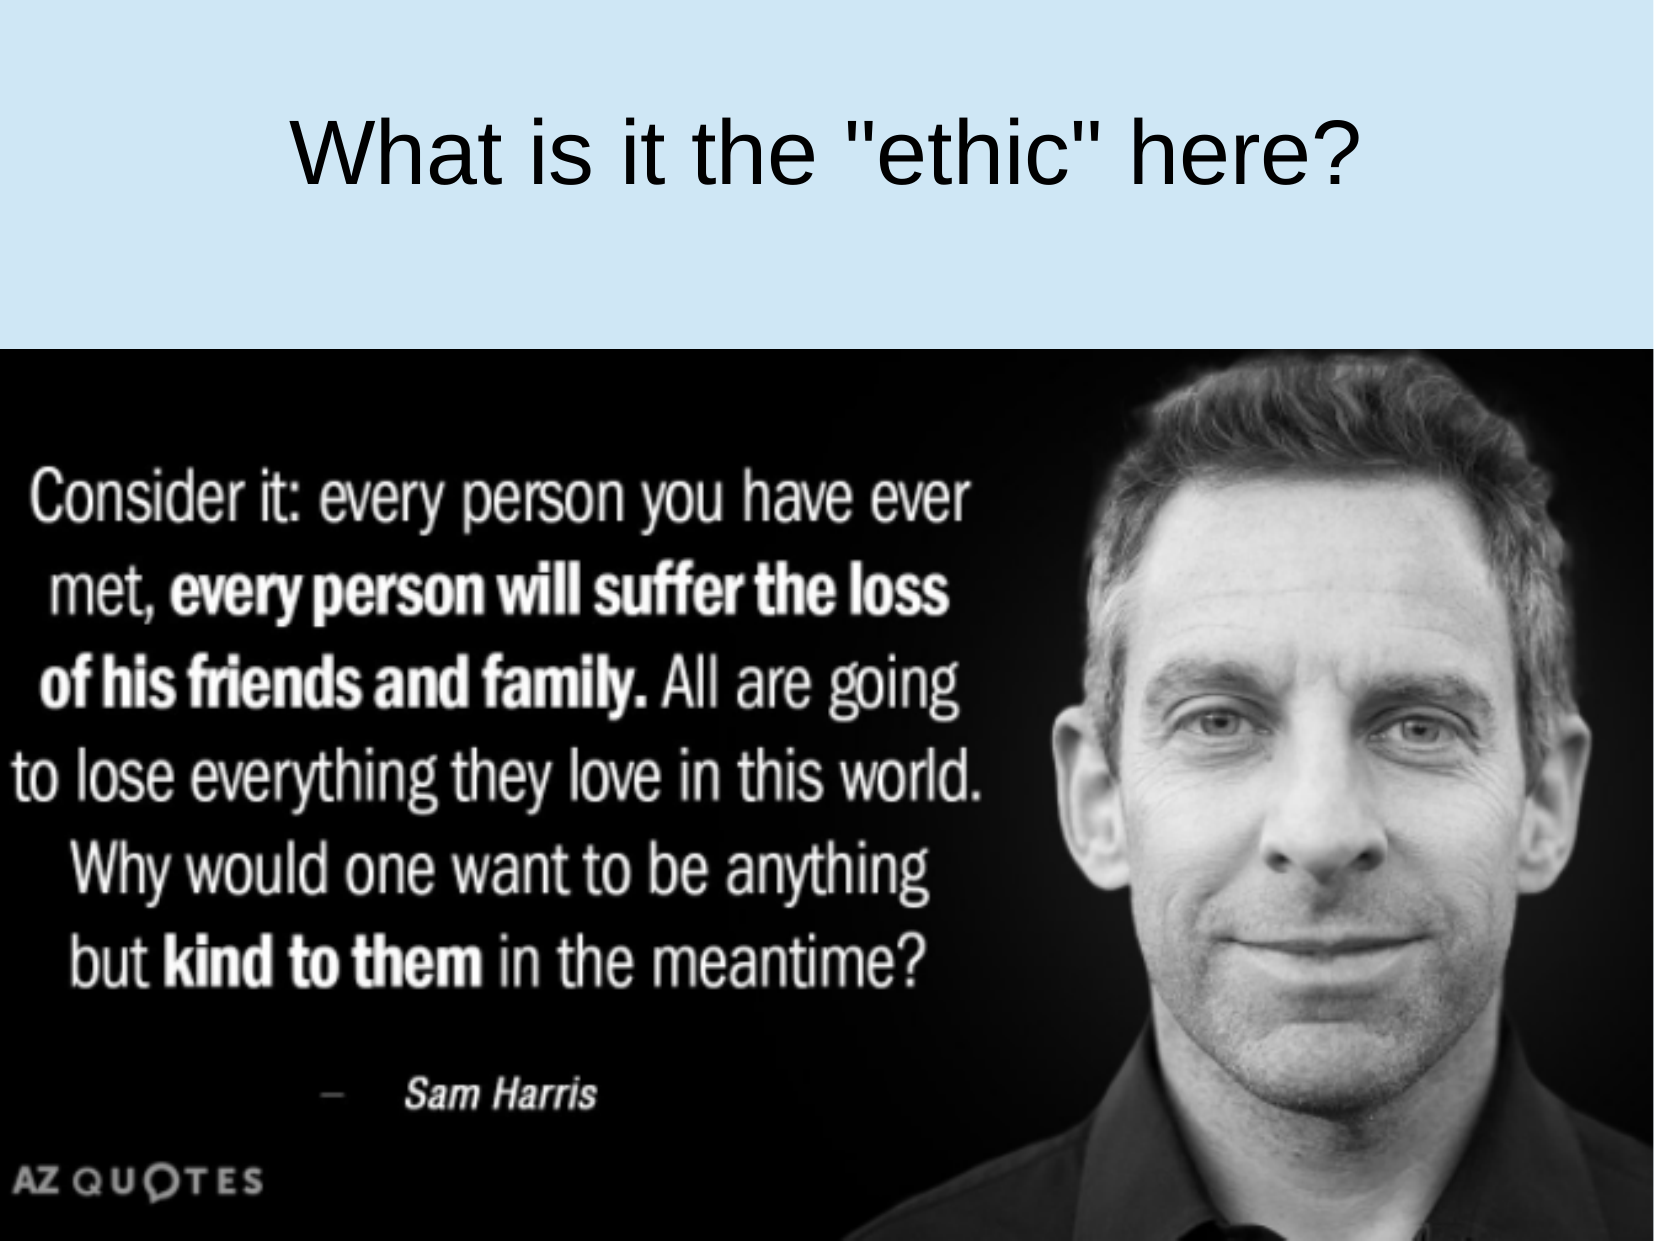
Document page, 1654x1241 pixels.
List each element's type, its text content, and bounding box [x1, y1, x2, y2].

title What is it the "ethic" here? [82, 49, 1571, 257]
picture [0, 349, 1654, 1241]
